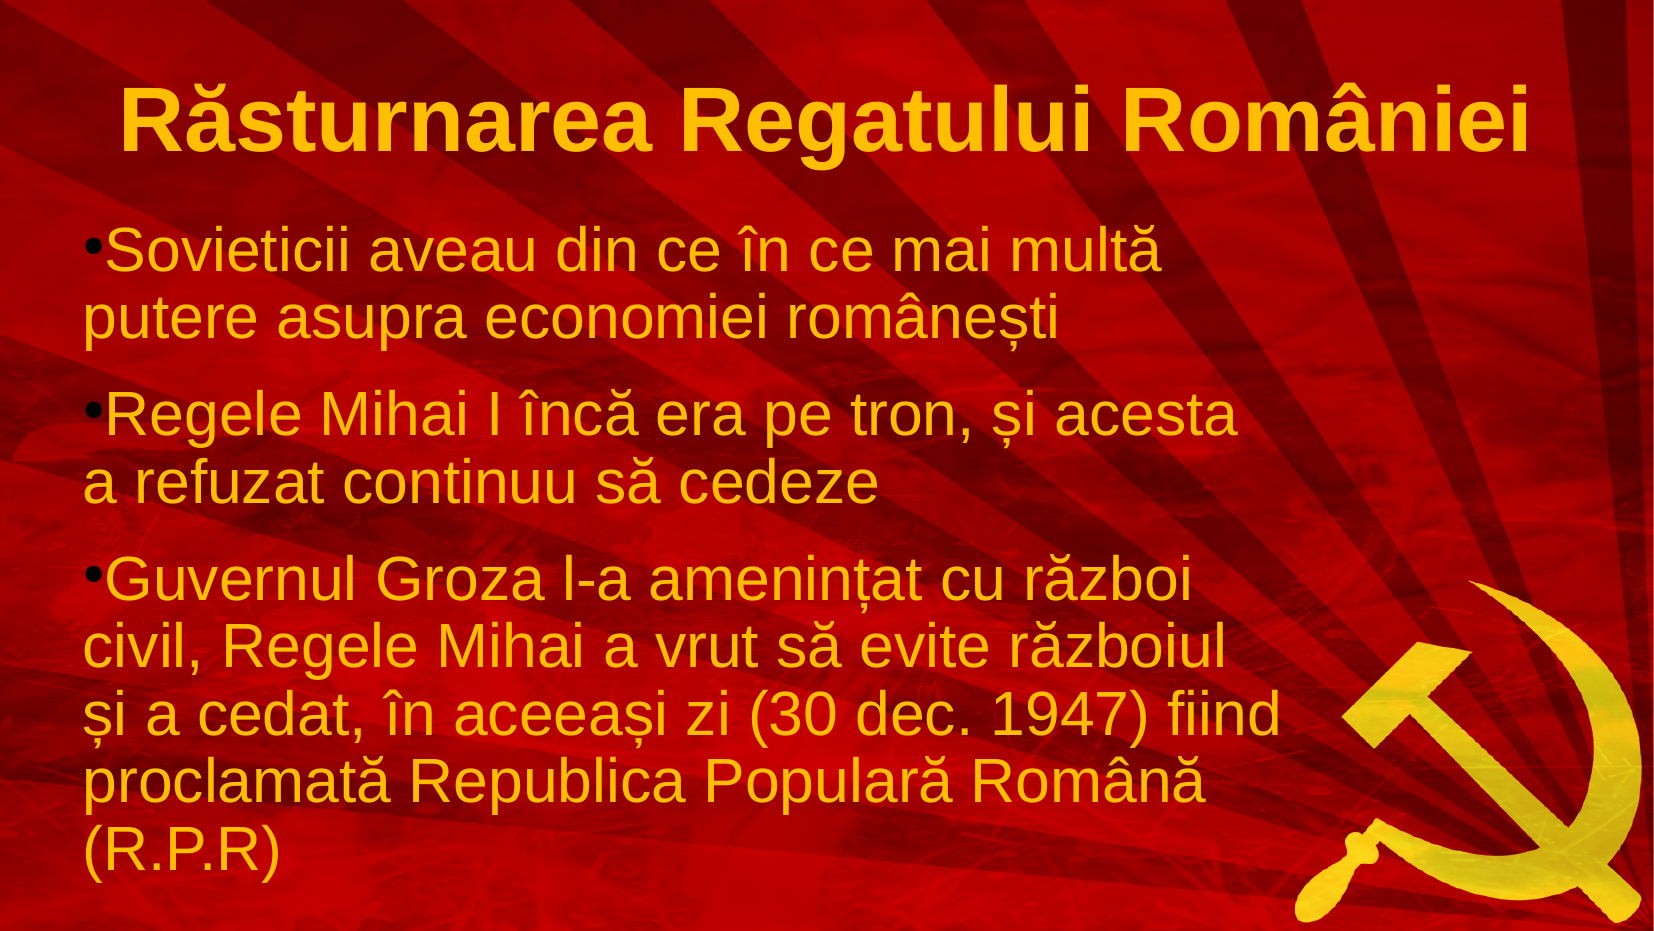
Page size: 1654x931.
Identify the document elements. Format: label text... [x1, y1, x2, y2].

title Răsturnarea Regatului României [82, 37, 1571, 193]
picture [0, 0, 1654, 931]
list Sovieticii aveau din ce în ce mai multă putere asupra economiei românești Regele Mihai I încă era pe tron, și acesta a refuzat continuu să cedeze Guvernul Groza l-a amenințat cu război civil, Regele Mihai a vrut să evite războiul și a cedat, în aceeași zi (30 dec. 1947) fiind proclamată Republica Populară Română (R.P.R) [82, 217, 1287, 931]
